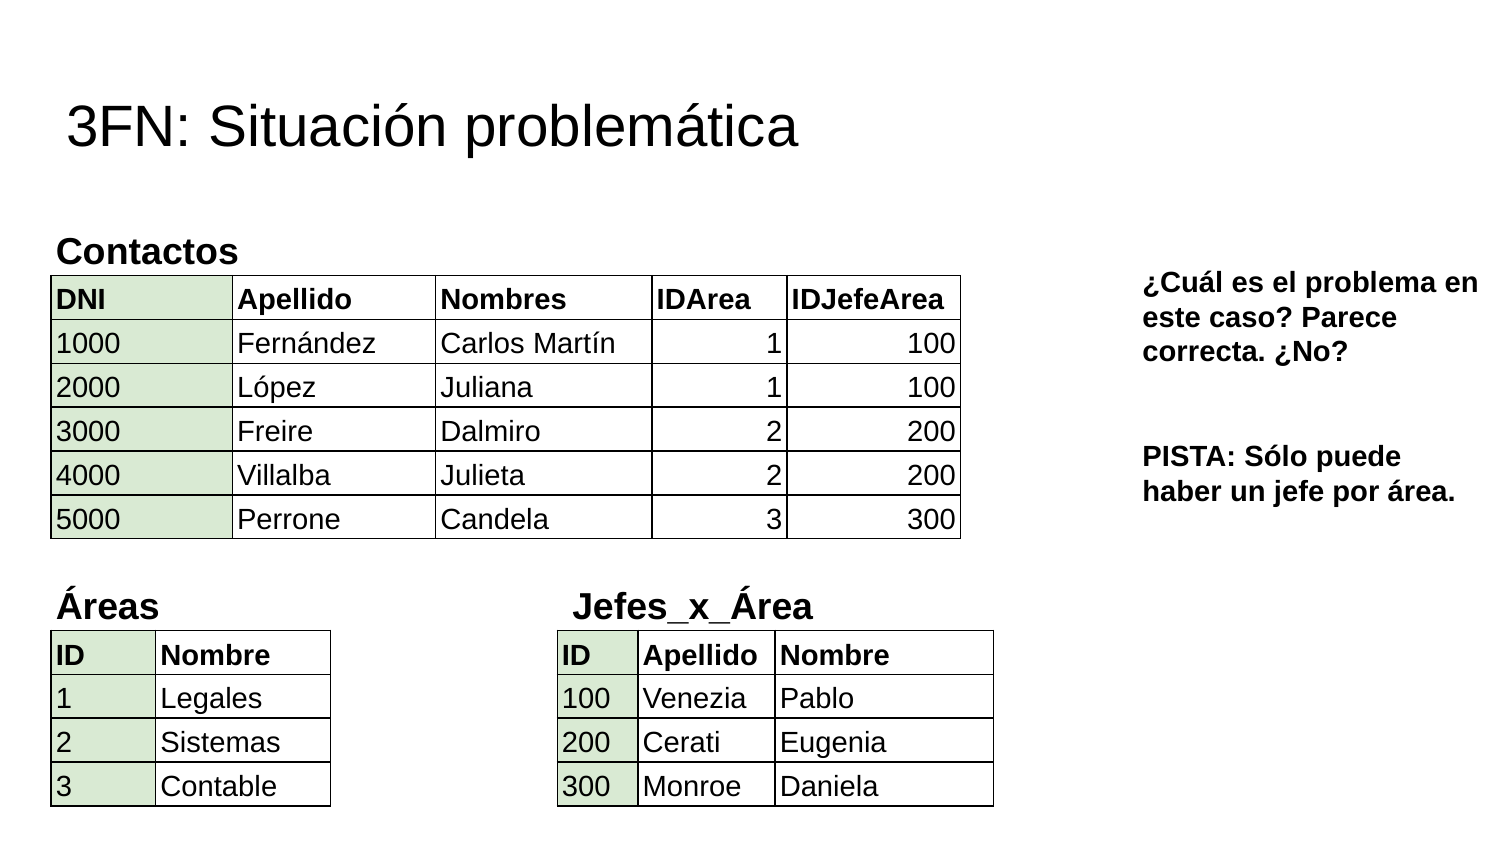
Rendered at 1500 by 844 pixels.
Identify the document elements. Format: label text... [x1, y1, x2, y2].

title 3FN: Situación problemática [51, 72, 1449, 167]
table_cell Perrone [233, 496, 435, 538]
table_cell Juliana [436, 364, 651, 406]
table_cell Nombre [156, 631, 330, 674]
table_cell 3 [52, 763, 155, 805]
table_cell 200 [788, 452, 960, 494]
table_cell 2 [52, 719, 155, 761]
table_cell 200 [788, 408, 960, 450]
table_cell 1000 [52, 320, 232, 363]
table_cell Carlos Martín [436, 320, 651, 363]
table_cell Sistemas [156, 719, 330, 761]
table_cell 1 [52, 675, 155, 717]
table_header Jefes_x_Área [557, 576, 993, 630]
table_cell 5000 [52, 496, 232, 538]
table_cell Legales [156, 675, 330, 717]
table_cell IDArea [653, 276, 786, 319]
table_cell 300 [788, 496, 960, 538]
table_header Contactos [51, 221, 960, 275]
table_cell Dalmiro [436, 408, 651, 450]
table_cell Apellido [233, 276, 435, 319]
table_cell Villalba [233, 452, 435, 494]
table_cell 2 [653, 452, 786, 494]
table_cell IDJefeArea [788, 276, 960, 319]
table_cell 200 [558, 719, 637, 761]
table_cell 3000 [52, 408, 232, 450]
table_cell 1 [653, 364, 786, 406]
table_cell 3 [653, 496, 786, 538]
table_header Áreas [51, 576, 331, 630]
table_cell Julieta [436, 452, 651, 494]
table_cell Freire [233, 408, 435, 450]
table_cell 100 [788, 320, 960, 363]
text_box ¿Cuál es el problema en este caso? Parece correcta. ¿No? [1127, 247, 1500, 421]
table_cell DNI [52, 276, 232, 319]
table_cell Apellido [639, 631, 774, 674]
table_cell ID [558, 631, 637, 674]
table_cell Monroe [639, 763, 774, 805]
table_cell Pablo [776, 675, 993, 717]
table_cell Nombres [436, 276, 651, 319]
table_cell Candela [436, 496, 651, 538]
table_cell Daniela [776, 763, 993, 805]
table_cell ID [52, 631, 155, 674]
table_cell 300 [558, 763, 637, 805]
table_cell 4000 [52, 452, 232, 494]
table_cell López [233, 364, 435, 406]
table_cell Cerati [639, 719, 774, 761]
text_box PISTA: Sólo puede haber un jefe por área. [1127, 421, 1500, 612]
table_cell Fernández [233, 320, 435, 363]
table_cell 2 [653, 408, 786, 450]
table_cell 100 [558, 675, 637, 717]
table_cell 2000 [52, 364, 232, 406]
table_cell Contable [156, 763, 330, 805]
table_cell 100 [788, 364, 960, 406]
table_cell Nombre [776, 631, 993, 674]
table_cell Venezia [639, 675, 774, 717]
table_cell Eugenia [776, 719, 993, 761]
table_cell 1 [653, 320, 786, 363]
